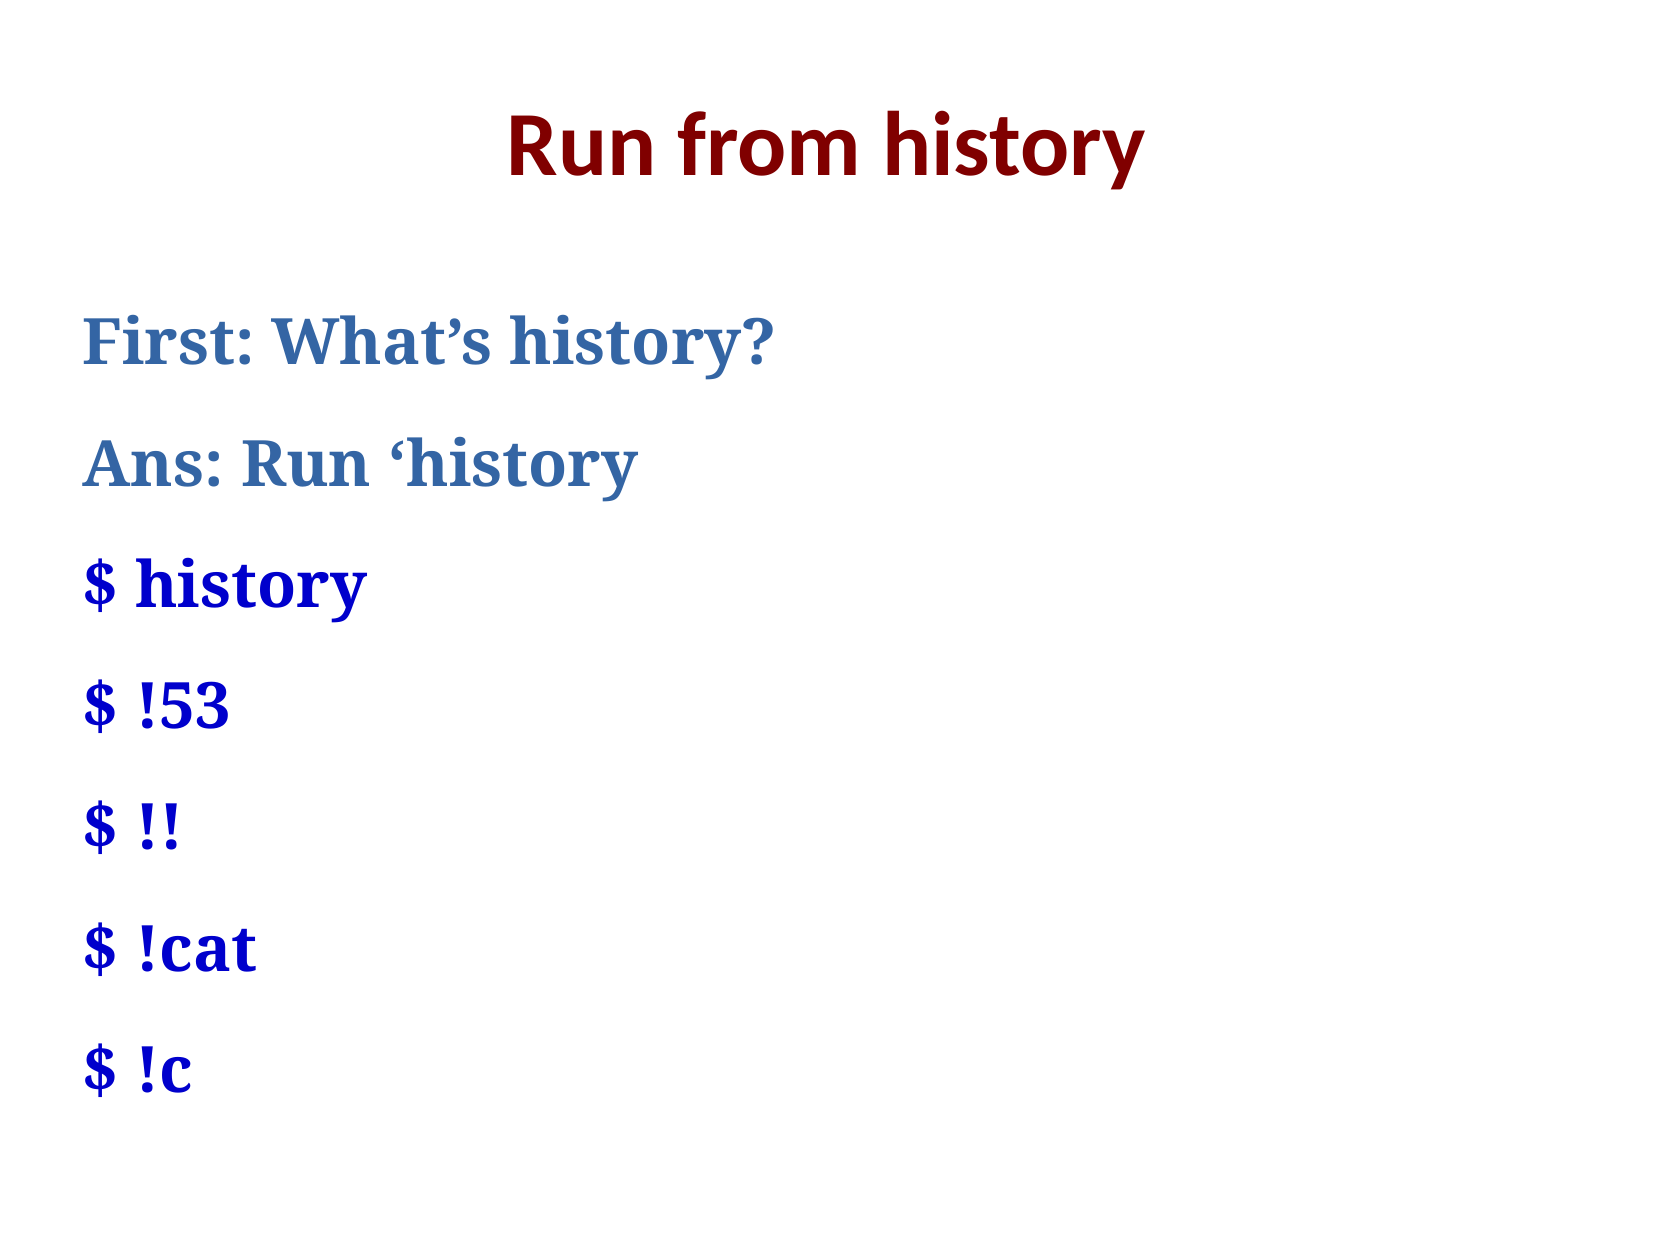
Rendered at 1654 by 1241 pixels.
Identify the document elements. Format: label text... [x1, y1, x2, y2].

title Run from history [82, 49, 1571, 257]
list First: What’s history? Ans: Run ‘history $ history $ !53 $ !! $ !cat $ !c [82, 296, 1571, 1115]
